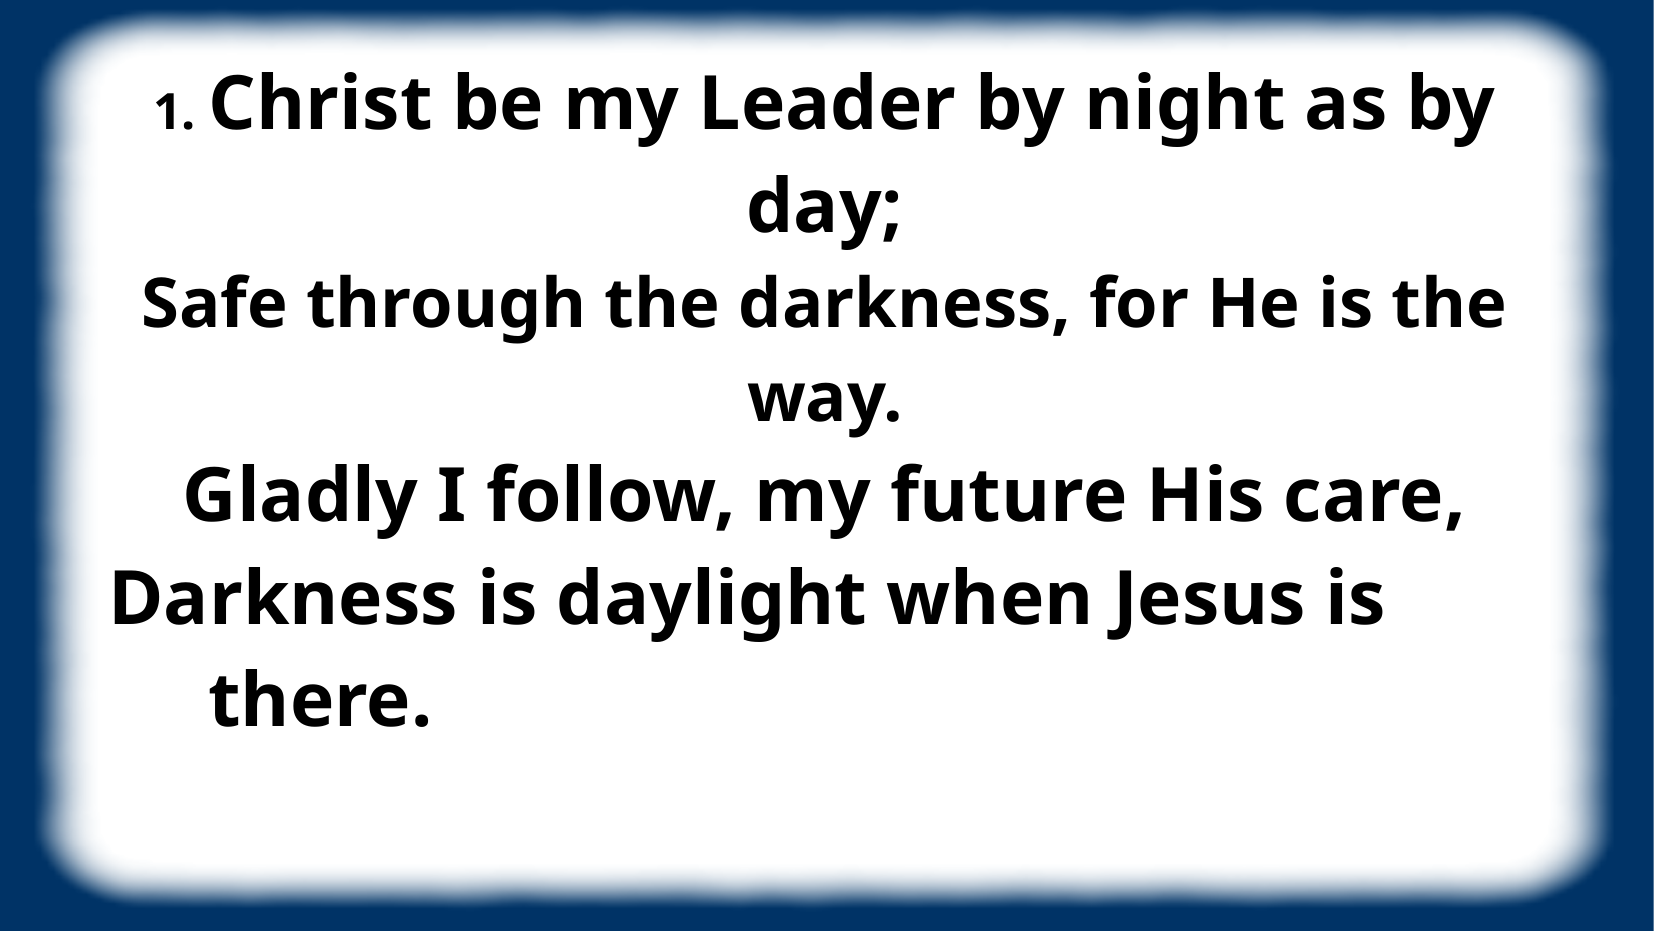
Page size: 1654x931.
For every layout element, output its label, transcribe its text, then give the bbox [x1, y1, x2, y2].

text_box 1. Christ be my Leader by night as by day; Safe through the darkness, for He is the way. Gladly I follow, my future His care, Darkness is daylight when Jesus is there. [75, 42, 1576, 448]
picture [0, 0, 1654, 931]
